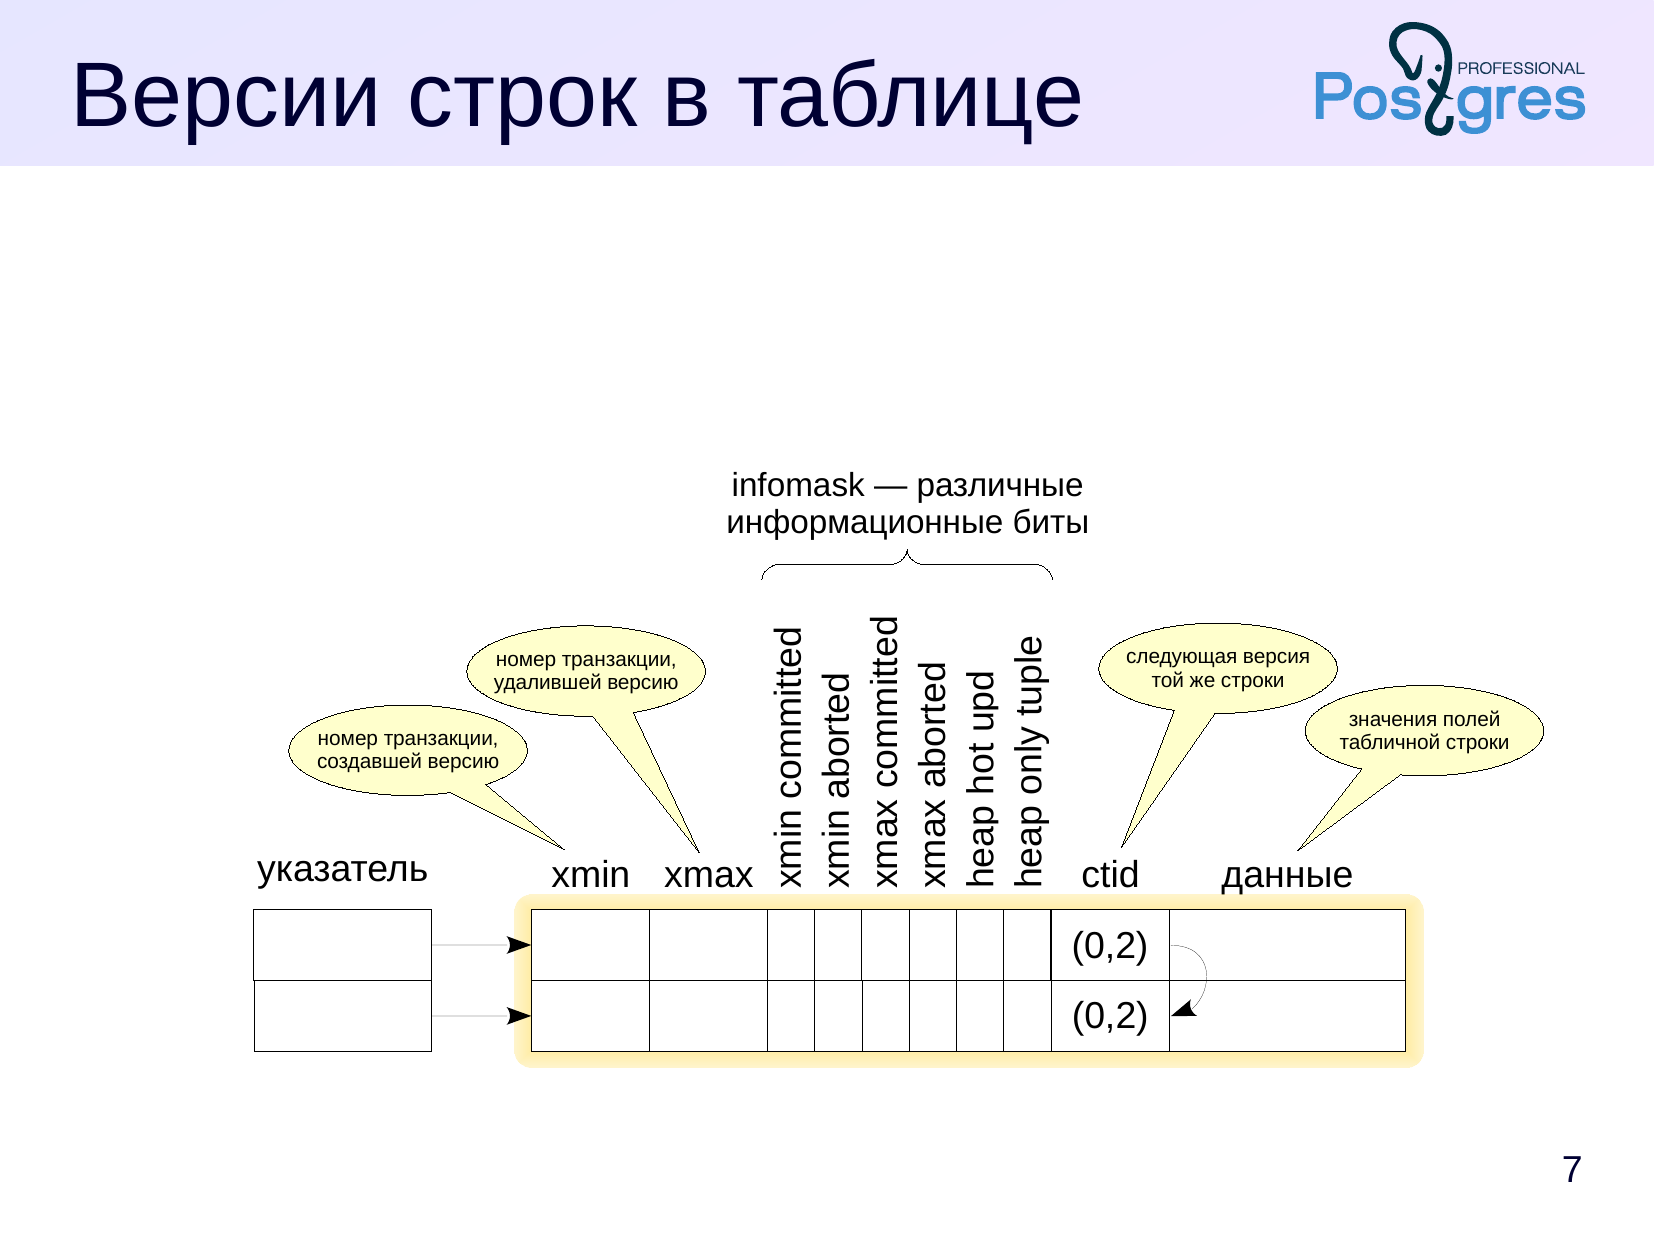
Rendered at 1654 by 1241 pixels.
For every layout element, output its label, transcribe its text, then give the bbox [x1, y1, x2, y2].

text_box (0,2) [1052, 980, 1169, 1052]
list [70, 283, 1583, 1141]
text_box указатель [254, 832, 432, 904]
text_box infomask — различные информационные биты [711, 458, 1106, 548]
text_box (0,2) [1051, 909, 1169, 980]
title Версии строк в таблице [70, 43, 1241, 147]
text_box значения полей табличной строки [1297, 685, 1544, 851]
text_box [253, 909, 432, 1052]
text_box [531, 909, 1052, 1052]
text_box номер транзакции, создавшей версию [288, 705, 565, 850]
text_box [1169, 909, 1406, 1052]
text_box следующая версия той же строки [1098, 623, 1338, 848]
text_box номер транзакции, удалившей версию [466, 625, 706, 853]
